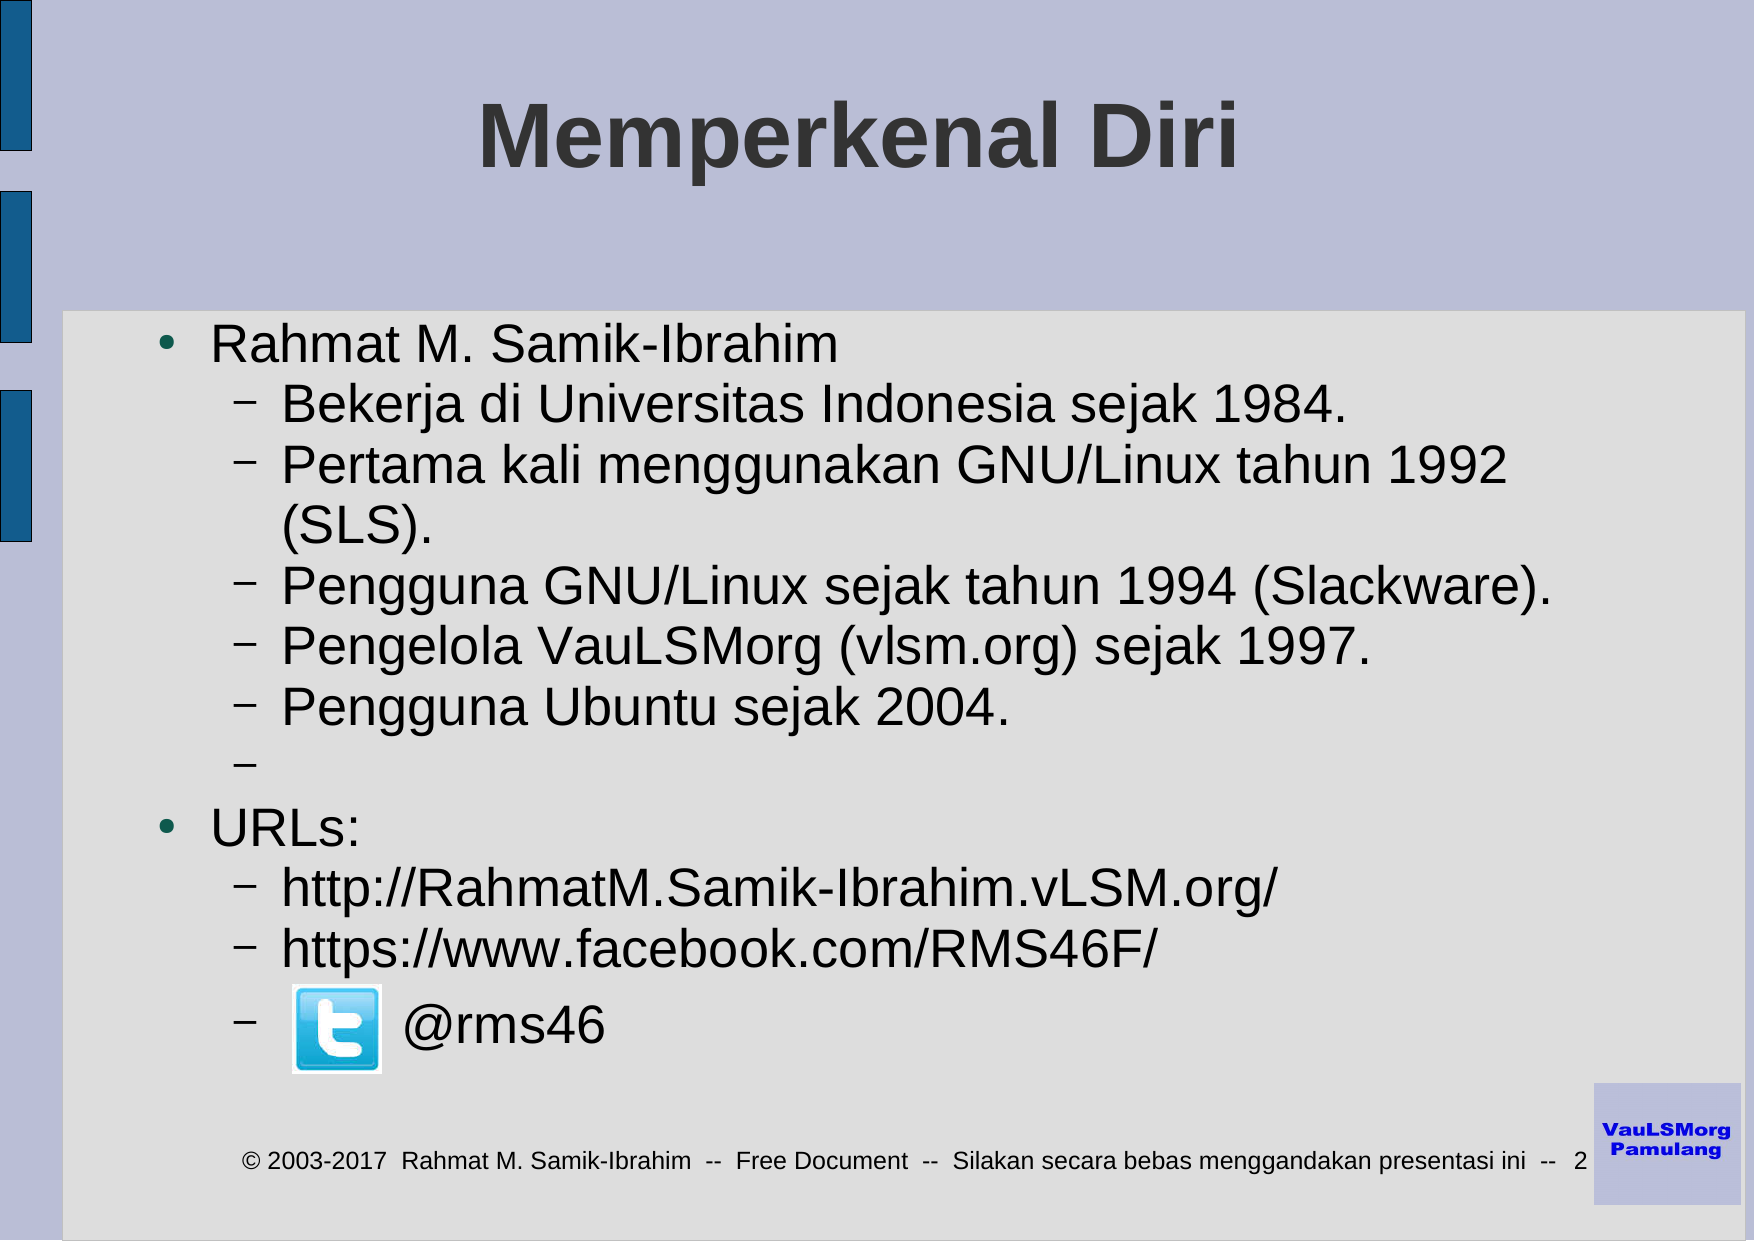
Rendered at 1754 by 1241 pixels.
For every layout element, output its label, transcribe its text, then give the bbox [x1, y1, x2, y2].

picture [292, 984, 382, 1074]
picture [1594, 1083, 1741, 1205]
list Rahmat M. Samik-Ibrahim Bekerja di Universitas Indonesia sejak 1984. Pertama kali menggunakan GNU/Linux tahun 1992 (SLS). Pengguna GNU/Linux sejak tahun 1994 (Slackware). Pengelola VauLSMorg (vlsm.org) sejak 1997. Pengguna Ubuntu sejak 2004. URLs: http://RahmatM.Samik-Ibrahim.vLSM.org/ https://www.facebook.com/RMS46F/ @rms46 [68, 313, 1633, 1055]
title Memperkenal Diri [75, 82, 1644, 190]
